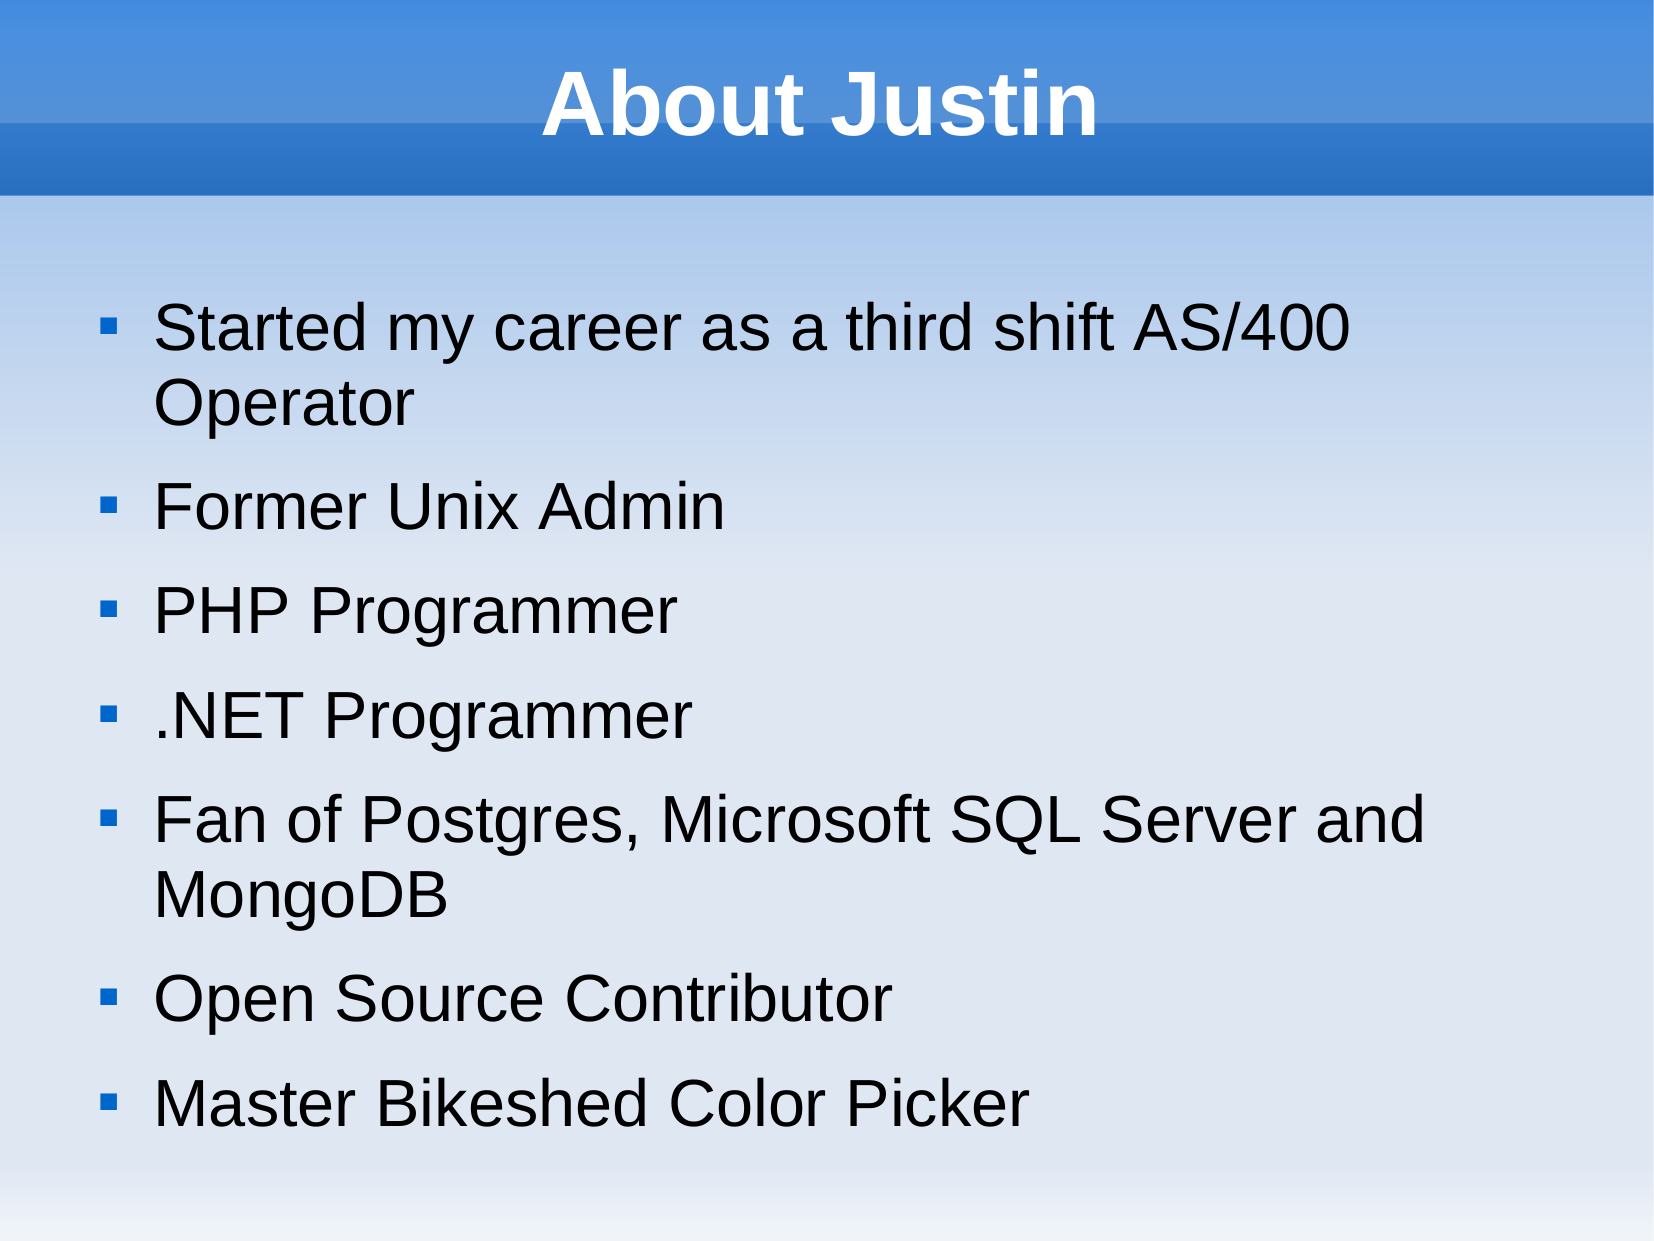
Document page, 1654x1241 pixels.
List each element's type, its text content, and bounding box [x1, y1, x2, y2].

list Started my career as a third shift AS/400 Operator Former Unix Admin PHP Programmer .NET Programmer Fan of Postgres, Microsoft SQL Server and MongoDB Open Source Contributor Master Bikeshed Color Picker [82, 290, 1571, 1141]
title About Justin [76, 0, 1565, 208]
picture [0, 0, 1654, 1241]
